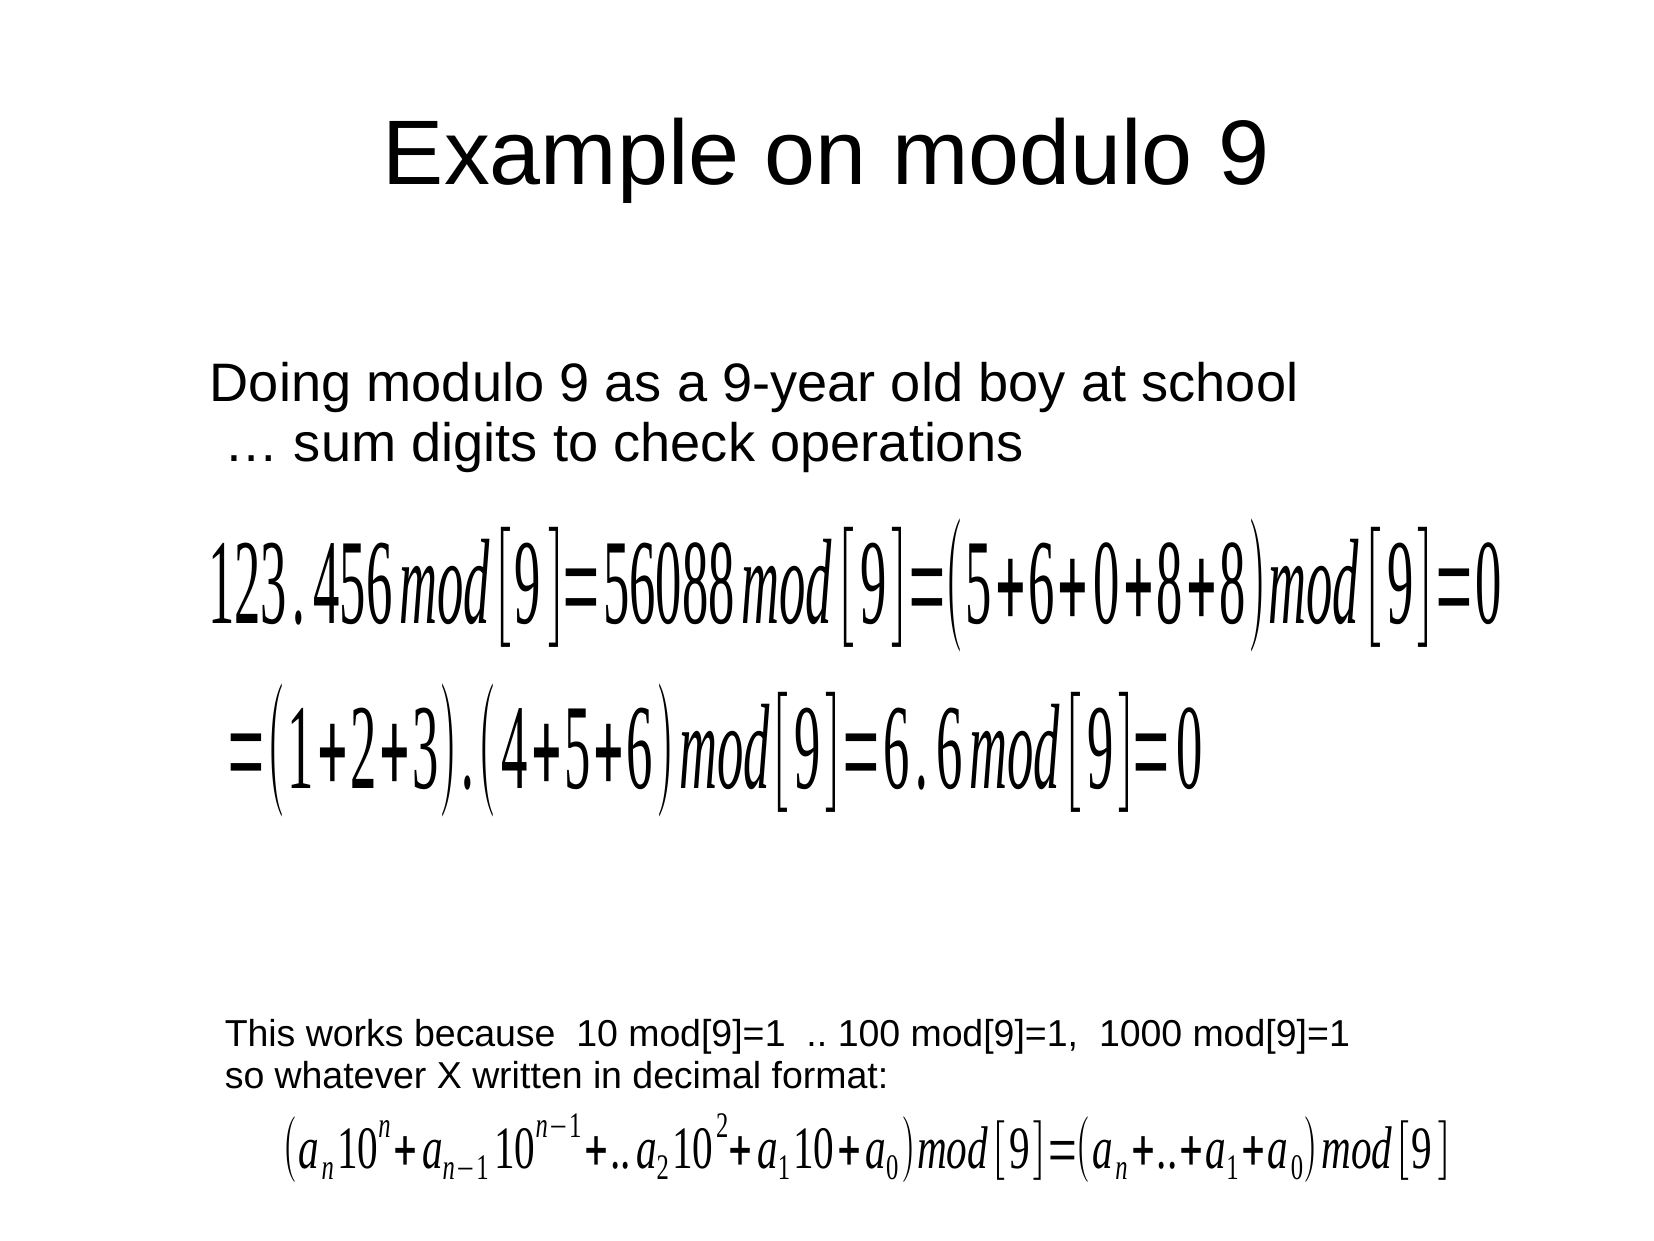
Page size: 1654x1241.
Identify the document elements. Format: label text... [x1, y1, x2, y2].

chart [195, 510, 1516, 657]
text_box Doing modulo 9 as a 9-year old boy at school … sum digits to check operations [195, 345, 1315, 481]
chart [212, 675, 1216, 822]
text_box This works because 10 mod[9]=1 .. 100 mod[9]=1, 1000 mod[9]=1 so whatever X written in decimal format: [210, 1005, 1366, 1104]
title Example on modulo 9 [82, 49, 1571, 257]
chart [272, 1104, 1458, 1188]
